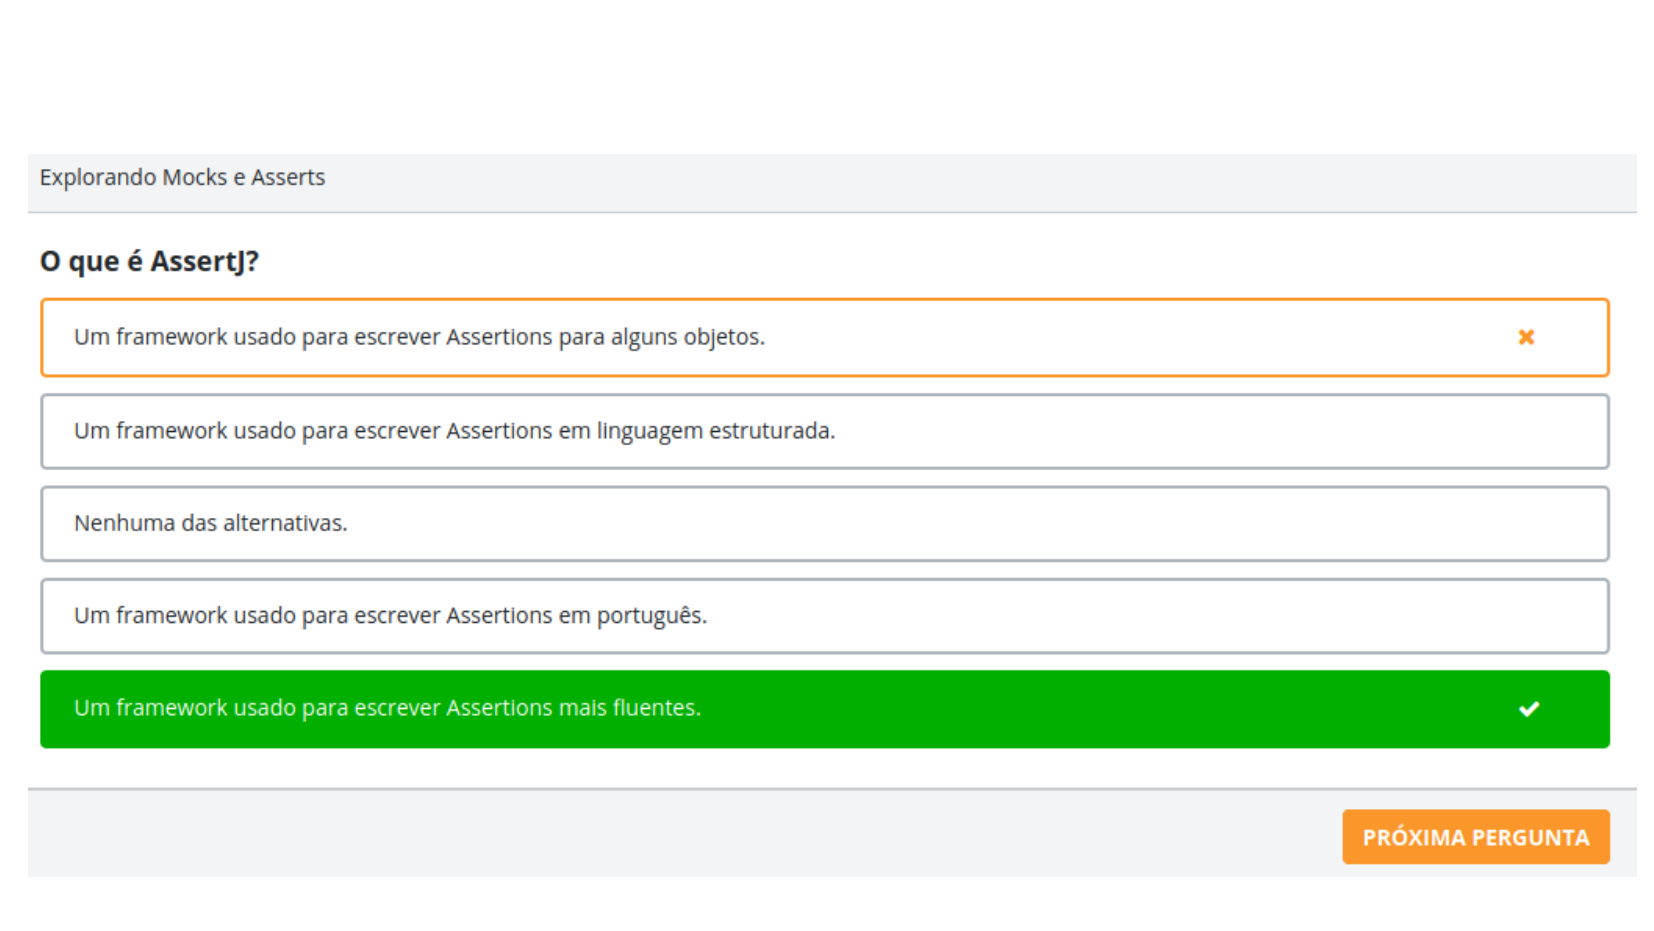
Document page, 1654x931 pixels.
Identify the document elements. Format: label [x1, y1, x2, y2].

picture [28, 154, 1637, 877]
